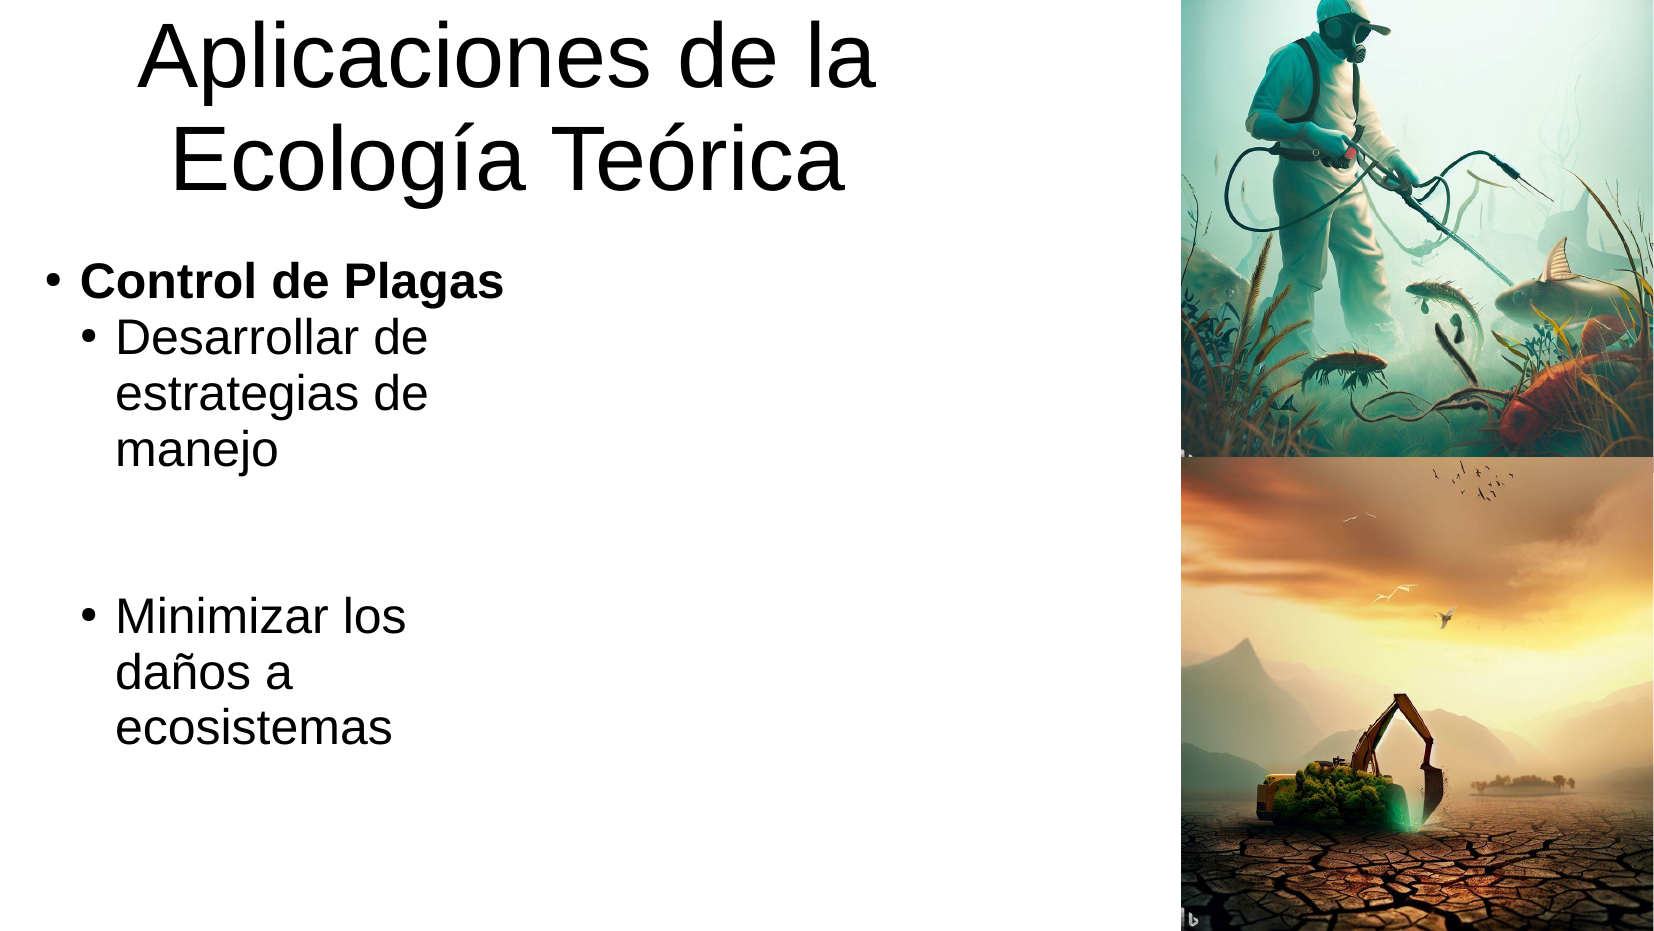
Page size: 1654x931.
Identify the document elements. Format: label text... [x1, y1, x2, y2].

title Aplicaciones de la Ecología Teórica [0, 4, 1016, 210]
picture [1181, 0, 1654, 931]
text_box Control de Plagas Desarrollar de estrategias de manejo Minimizar los daños a ecosistemas [29, 246, 532, 931]
